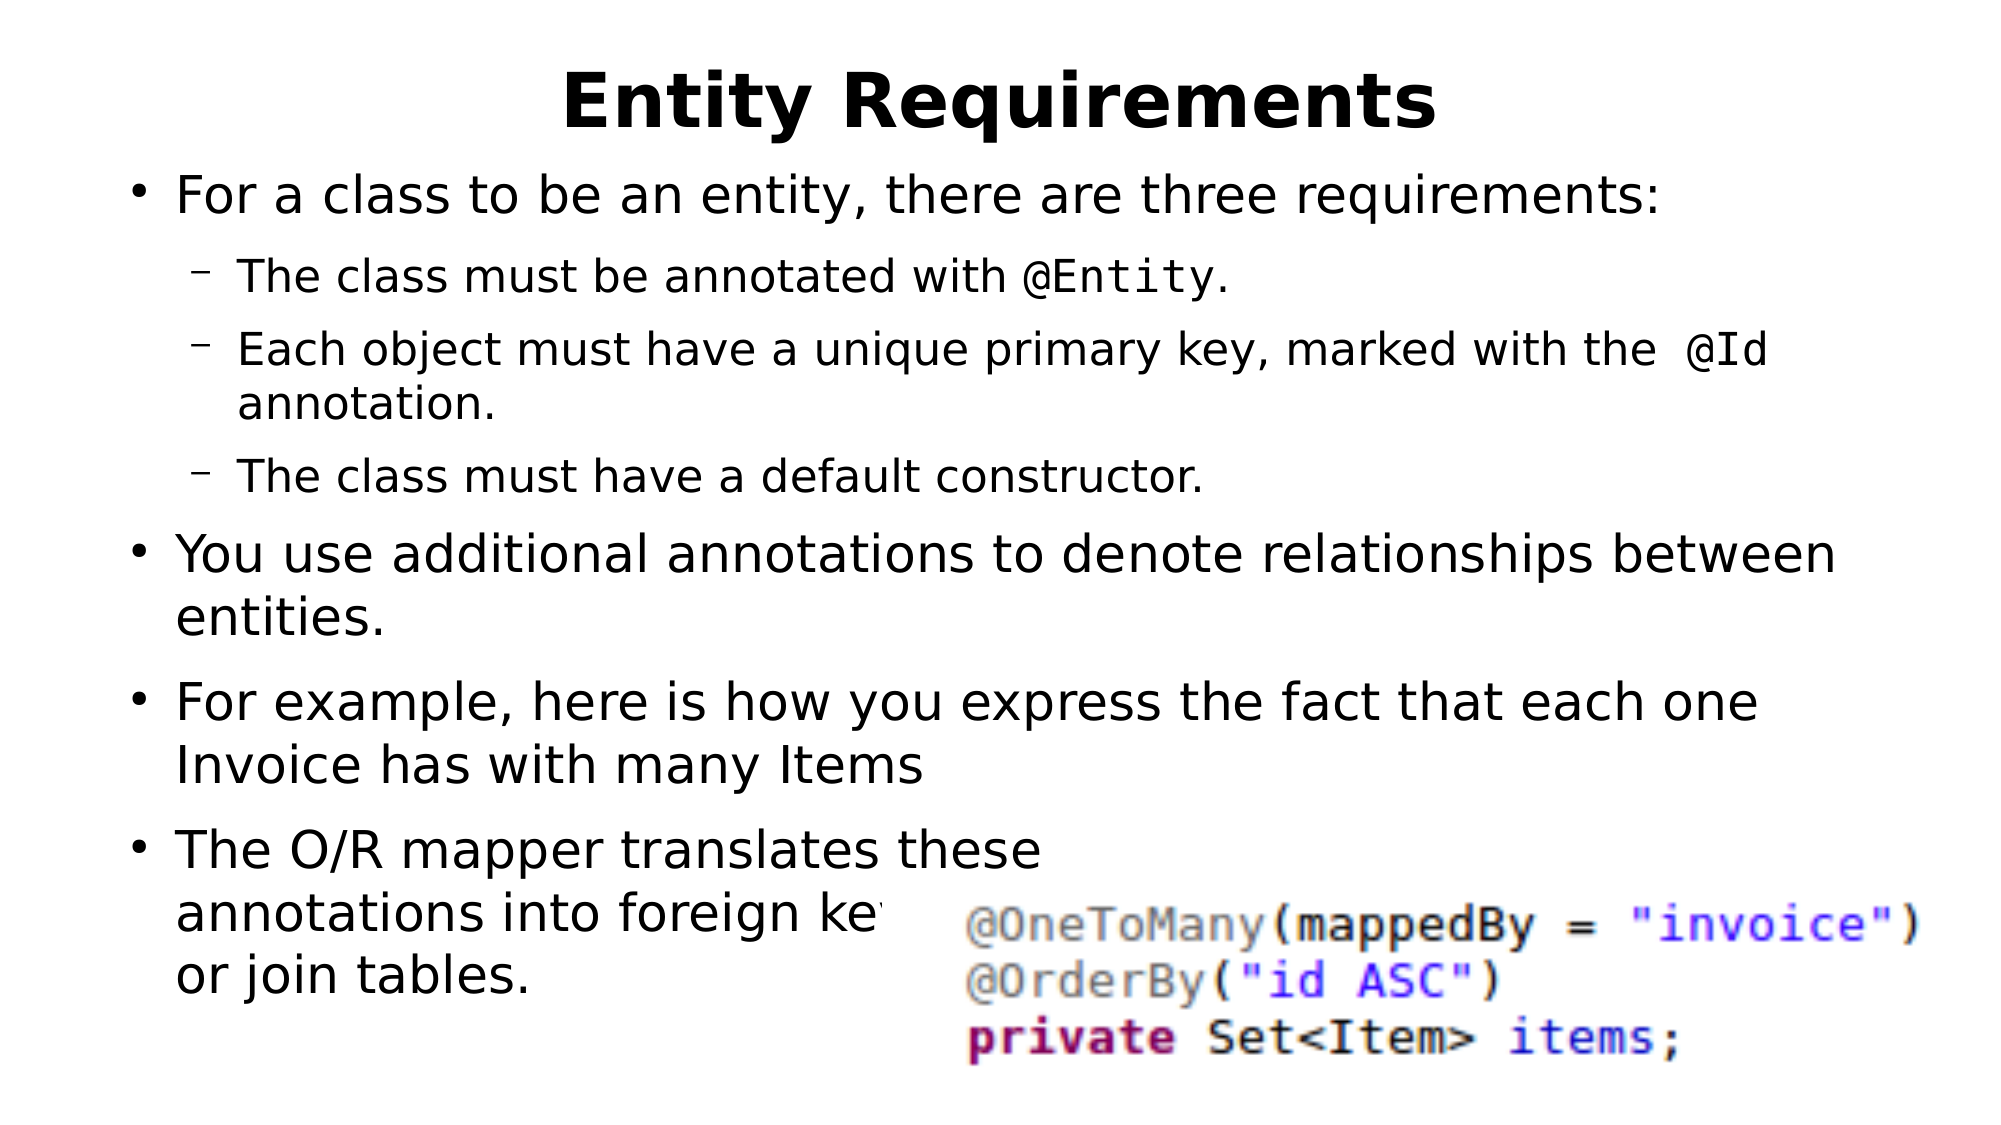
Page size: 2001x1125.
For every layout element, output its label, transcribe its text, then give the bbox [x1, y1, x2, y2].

picture [882, 897, 1973, 1085]
title Entity Requirements [99, 44, 1900, 177]
list For a class to be an entity, there are three requirements: The class must be annotated with @Entity. Each object must have a unique primary key, marked with the @Id annotation. The class must have a default constructor. You use additional annotations to denote relationships between entities. For example, here is how you express the fact that each one Invoice has with many Items The O/R mapper translates these annotations into foreign keys or join tables. [99, 153, 1878, 1016]
